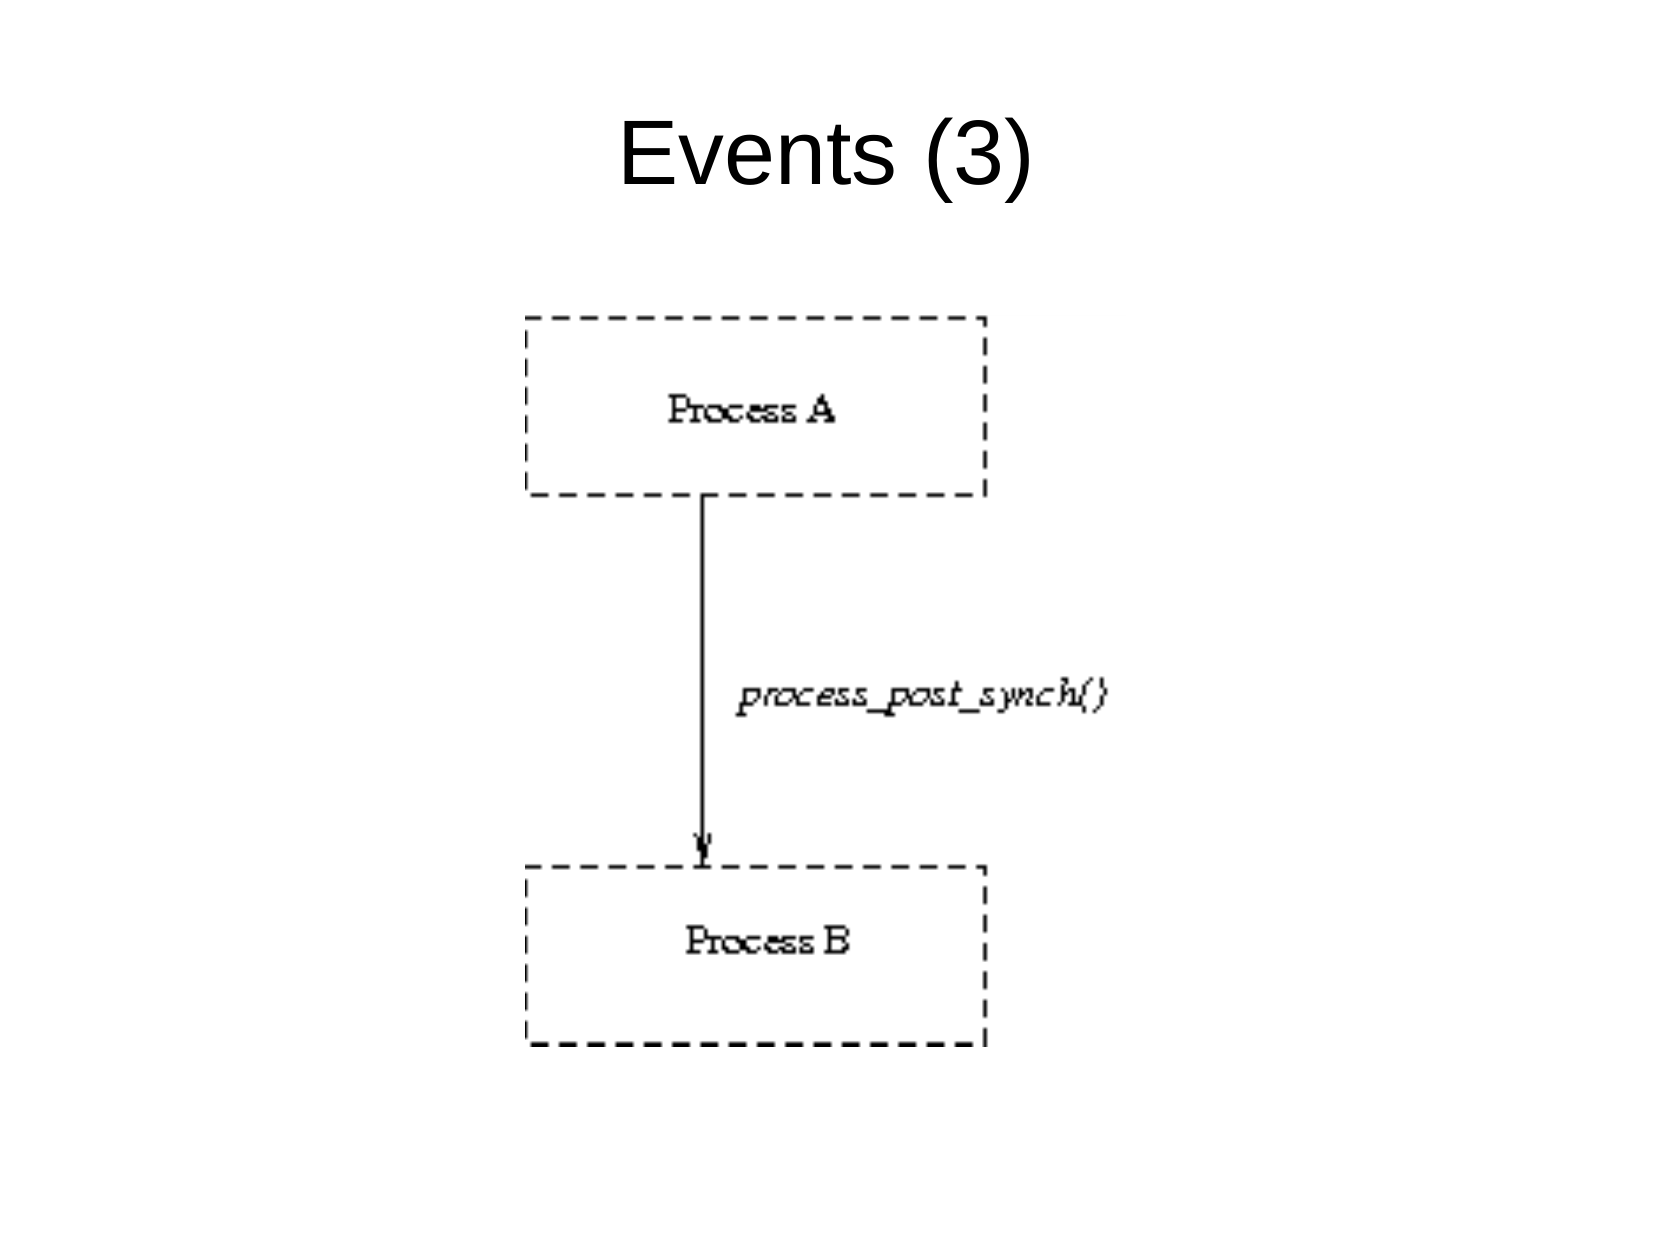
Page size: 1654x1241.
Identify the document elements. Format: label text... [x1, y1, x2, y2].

title Events (3) [82, 49, 1571, 257]
picture [525, 314, 1126, 1047]
